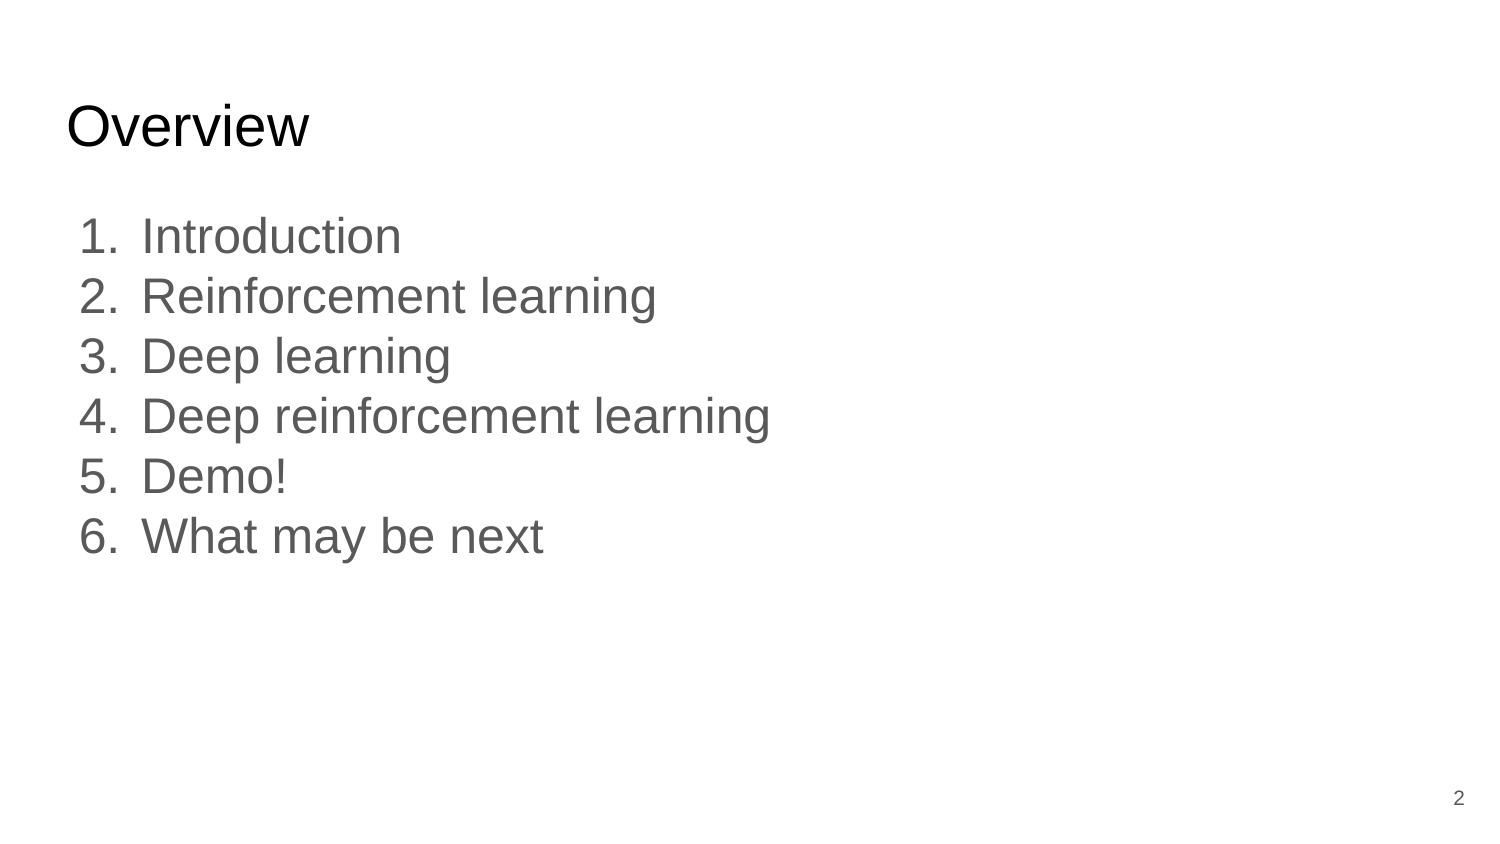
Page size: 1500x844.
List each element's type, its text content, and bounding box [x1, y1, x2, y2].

slide_number <number> [1389, 764, 1480, 830]
title Overview [51, 72, 1449, 167]
list Introduction Reinforcement learning Deep learning Deep reinforcement learning Demo! What may be next [51, 189, 1449, 750]
